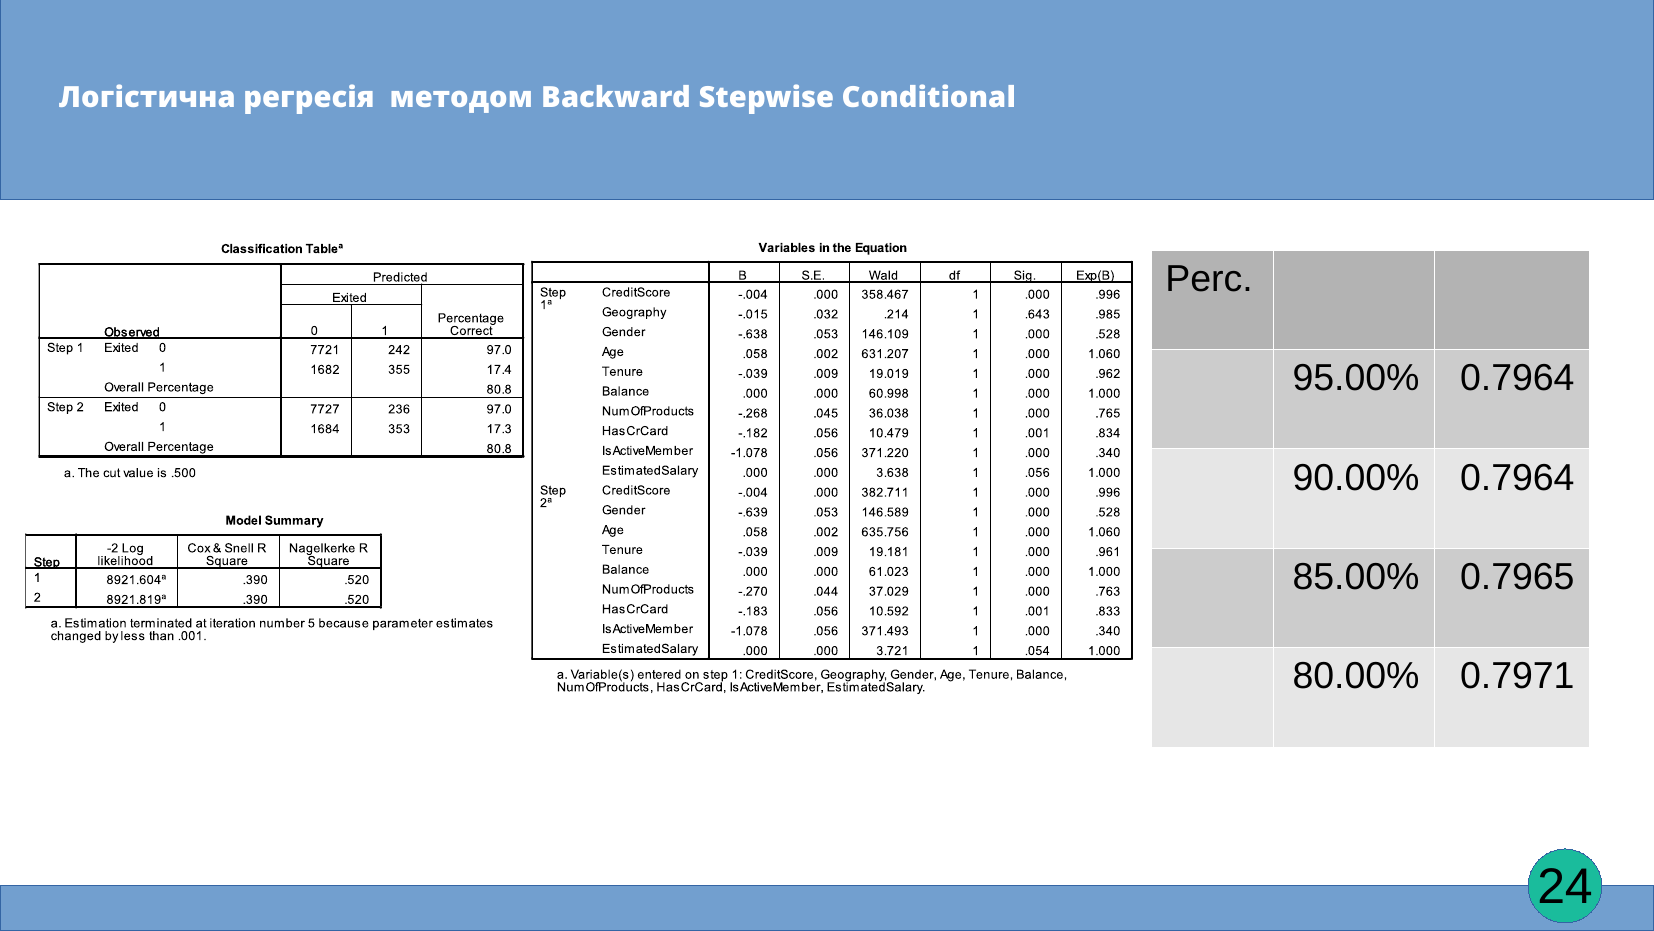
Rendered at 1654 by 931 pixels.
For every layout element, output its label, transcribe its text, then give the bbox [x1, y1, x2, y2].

picture [25, 236, 1287, 812]
table_cell 85.00% [1274, 549, 1434, 647]
table_cell [1152, 350, 1273, 448]
table_cell 0.7965 [1435, 549, 1589, 647]
table_header [1435, 251, 1589, 349]
table_cell 95.00% [1274, 350, 1434, 448]
table_header [1274, 251, 1434, 349]
table_cell 0.7964 [1435, 350, 1589, 448]
table_cell 90.00% [1274, 449, 1434, 548]
table_cell [1152, 449, 1273, 548]
table_header Perc. [1152, 251, 1273, 349]
table_cell [1152, 648, 1273, 747]
table_cell 0.7964 [1435, 449, 1589, 548]
table_cell 80.00% [1274, 648, 1434, 747]
table_cell [1152, 549, 1273, 647]
title Логістична регресія методом Backward Stepwise Conditional [59, 37, 1595, 155]
table_cell 0.7971 [1435, 648, 1589, 747]
